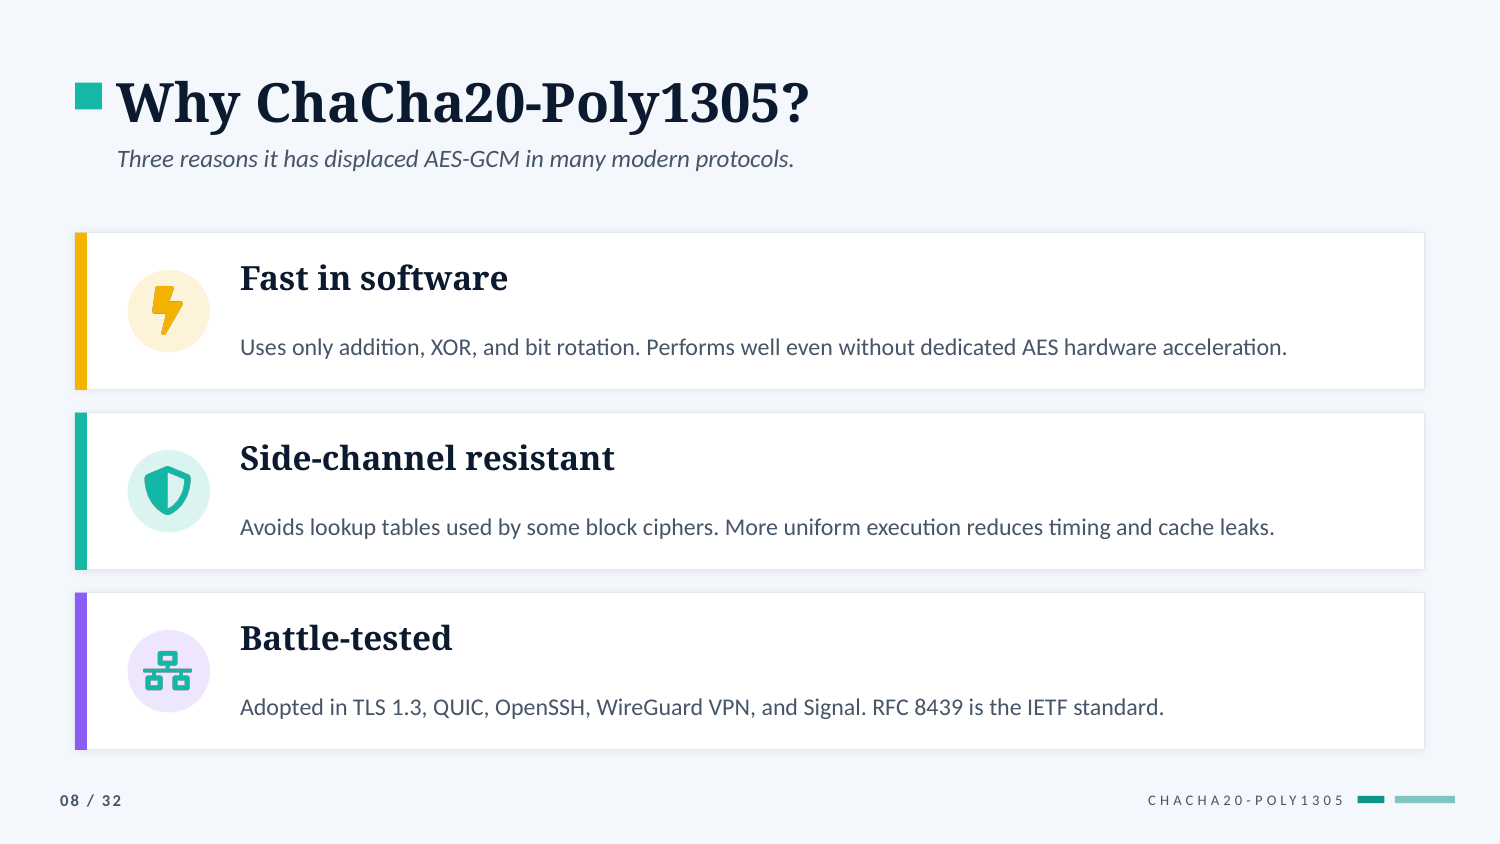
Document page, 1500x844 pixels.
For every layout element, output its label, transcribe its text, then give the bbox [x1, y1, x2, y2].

text_box Uses only addition, XOR, and bit rotation. Performs well even without dedicated AES hardware acceleration. [239, 304, 1395, 387]
text_box Why ChaCha20-Poly1305? [116, 60, 1422, 142]
text_box 08 / 32 [59, 780, 210, 819]
text_box Side-channel resistant [239, 430, 1395, 483]
text_box Adopted in TLS 1.3, QUIC, OpenSSH, WireGuard VPN, and Signal. RFC 8439 is the IETF standard. [239, 664, 1395, 747]
text_box [74, 232, 1425, 390]
text_box [1357, 795, 1385, 804]
text_box Battle-tested [239, 610, 1395, 663]
picture [143, 286, 192, 335]
text_box [75, 82, 102, 110]
text_box Three reasons it has displaced AES-GCM in many modern protocols. [116, 142, 1422, 188]
text_box [1394, 795, 1455, 804]
text_box [74, 592, 1425, 750]
text_box Fast in software [239, 250, 1395, 303]
text_box CHACHA20-POLY1305 [1050, 780, 1343, 819]
picture [143, 466, 192, 515]
picture [143, 646, 192, 695]
text_box Avoids lookup tables used by some block ciphers. More uniform execution reduces timing and cache leaks. [239, 484, 1395, 567]
text_box [74, 412, 1425, 570]
